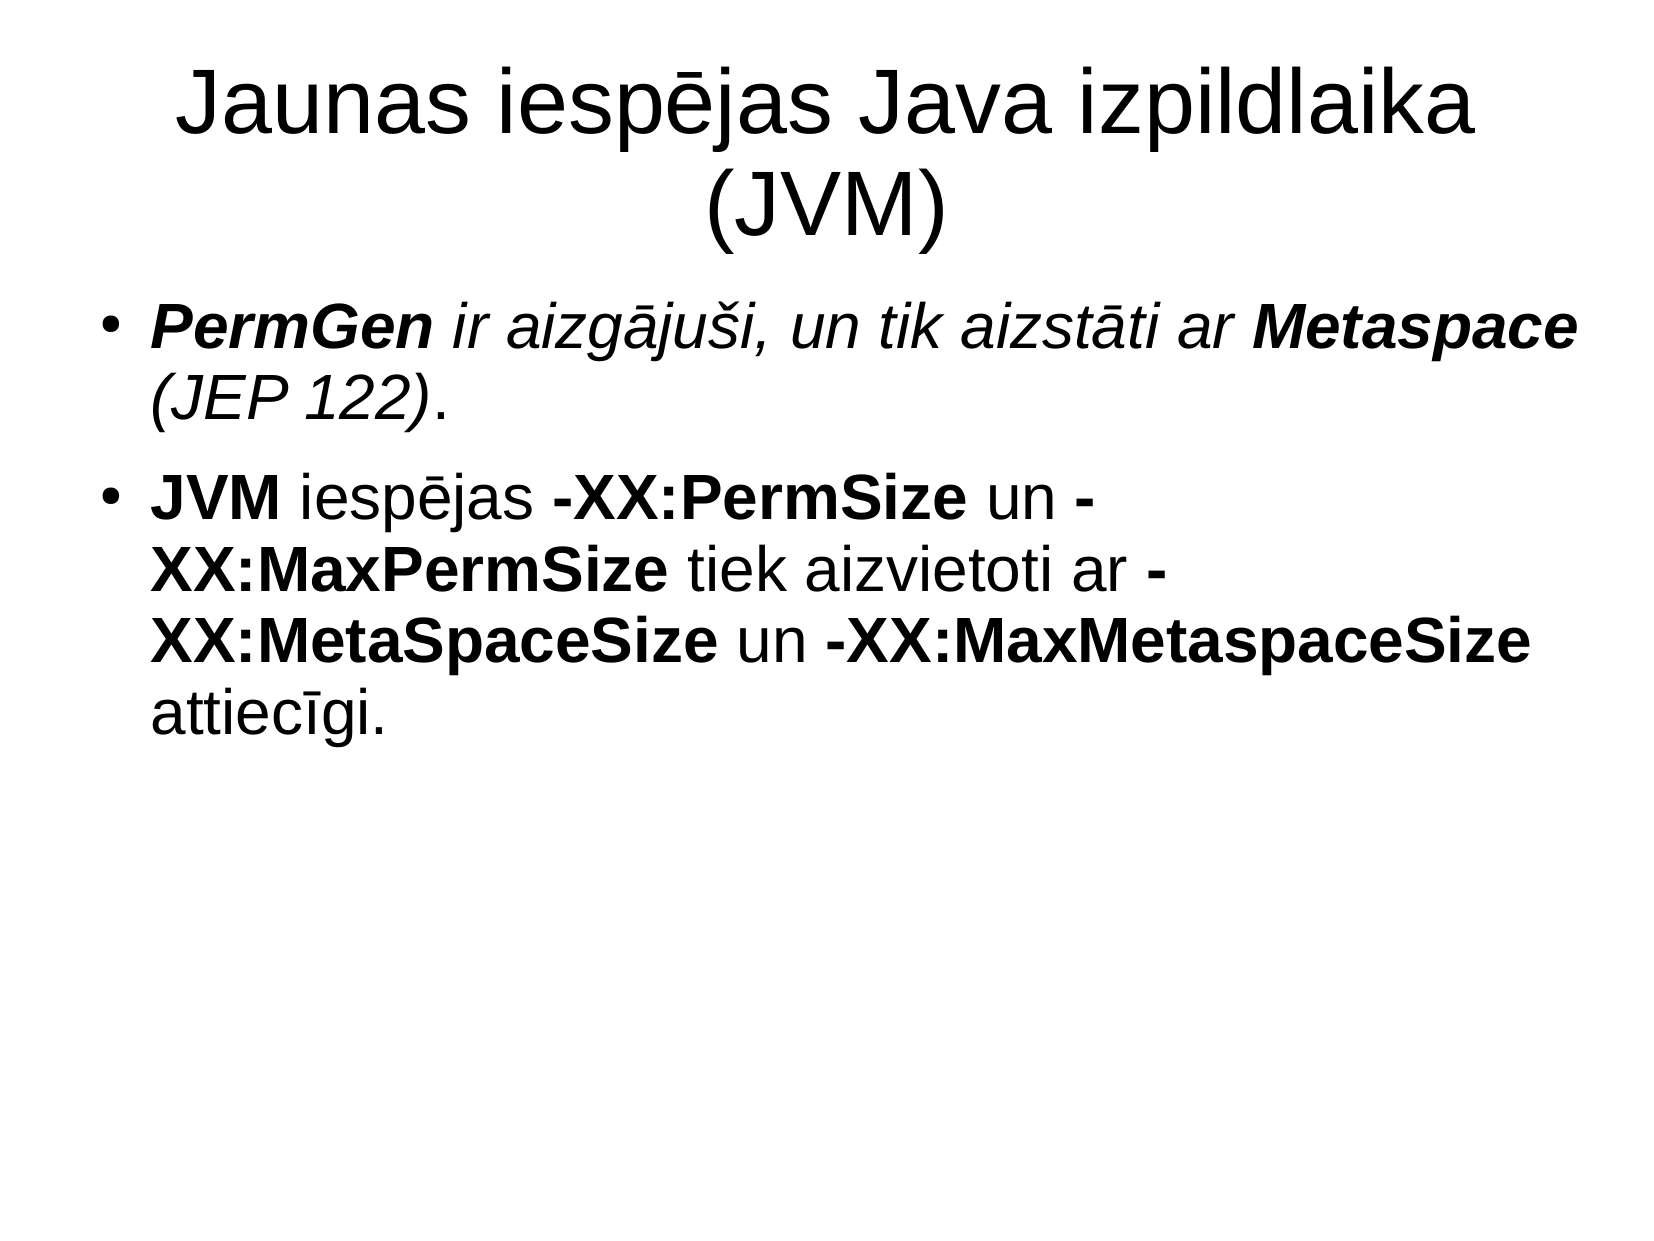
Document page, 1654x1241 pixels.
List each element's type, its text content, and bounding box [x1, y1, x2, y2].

title Jaunas iespējas Java izpildlaika (JVM) [82, 49, 1571, 257]
list PermGen ir aizgājuši, un tik aizstāti ar Metaspace (JEP 122). JVM iespējas -XX:PermSize un -XX:MaxPermSize tiek aizvietoti ar -XX:MetaSpaceSize un -XX:MaxMetaspaceSize attiecīgi. [82, 290, 1591, 751]
